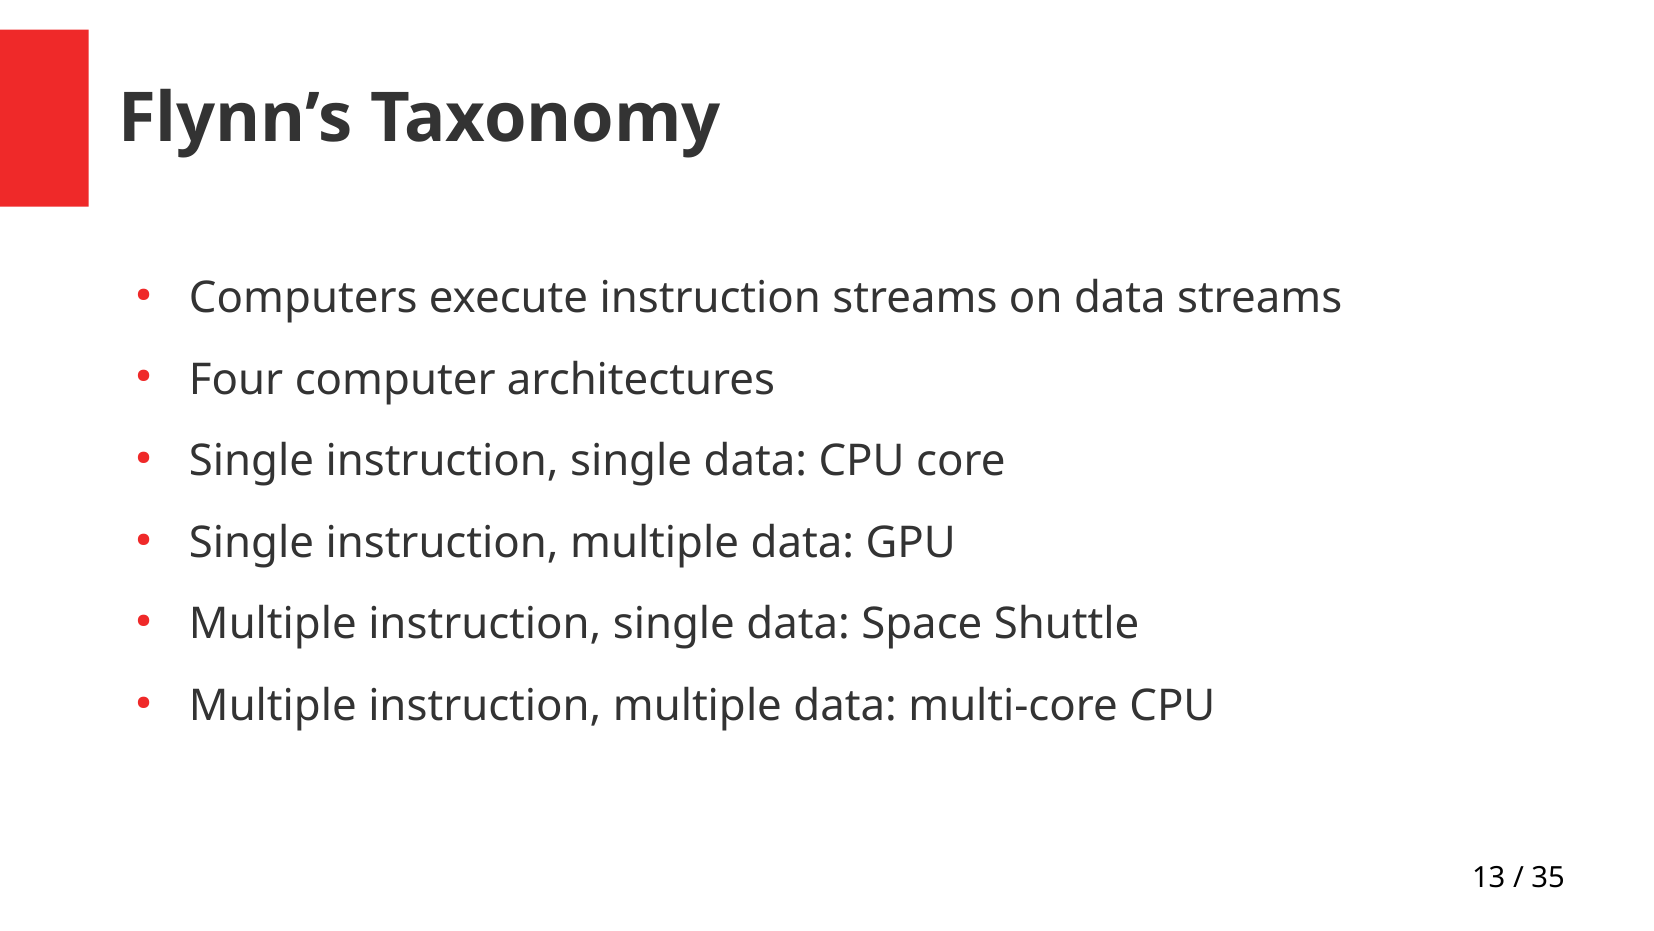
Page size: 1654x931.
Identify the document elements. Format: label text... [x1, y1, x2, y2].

title Flynn’s Taxonomy [118, 37, 1571, 193]
list Computers execute instruction streams on data streams Four computer architectures Single instruction, single data: CPU core Single instruction, multiple data: GPU Multiple instruction, single data: Space Shuttle Multiple instruction, multiple data: multi-core CPU [118, 265, 1536, 806]
